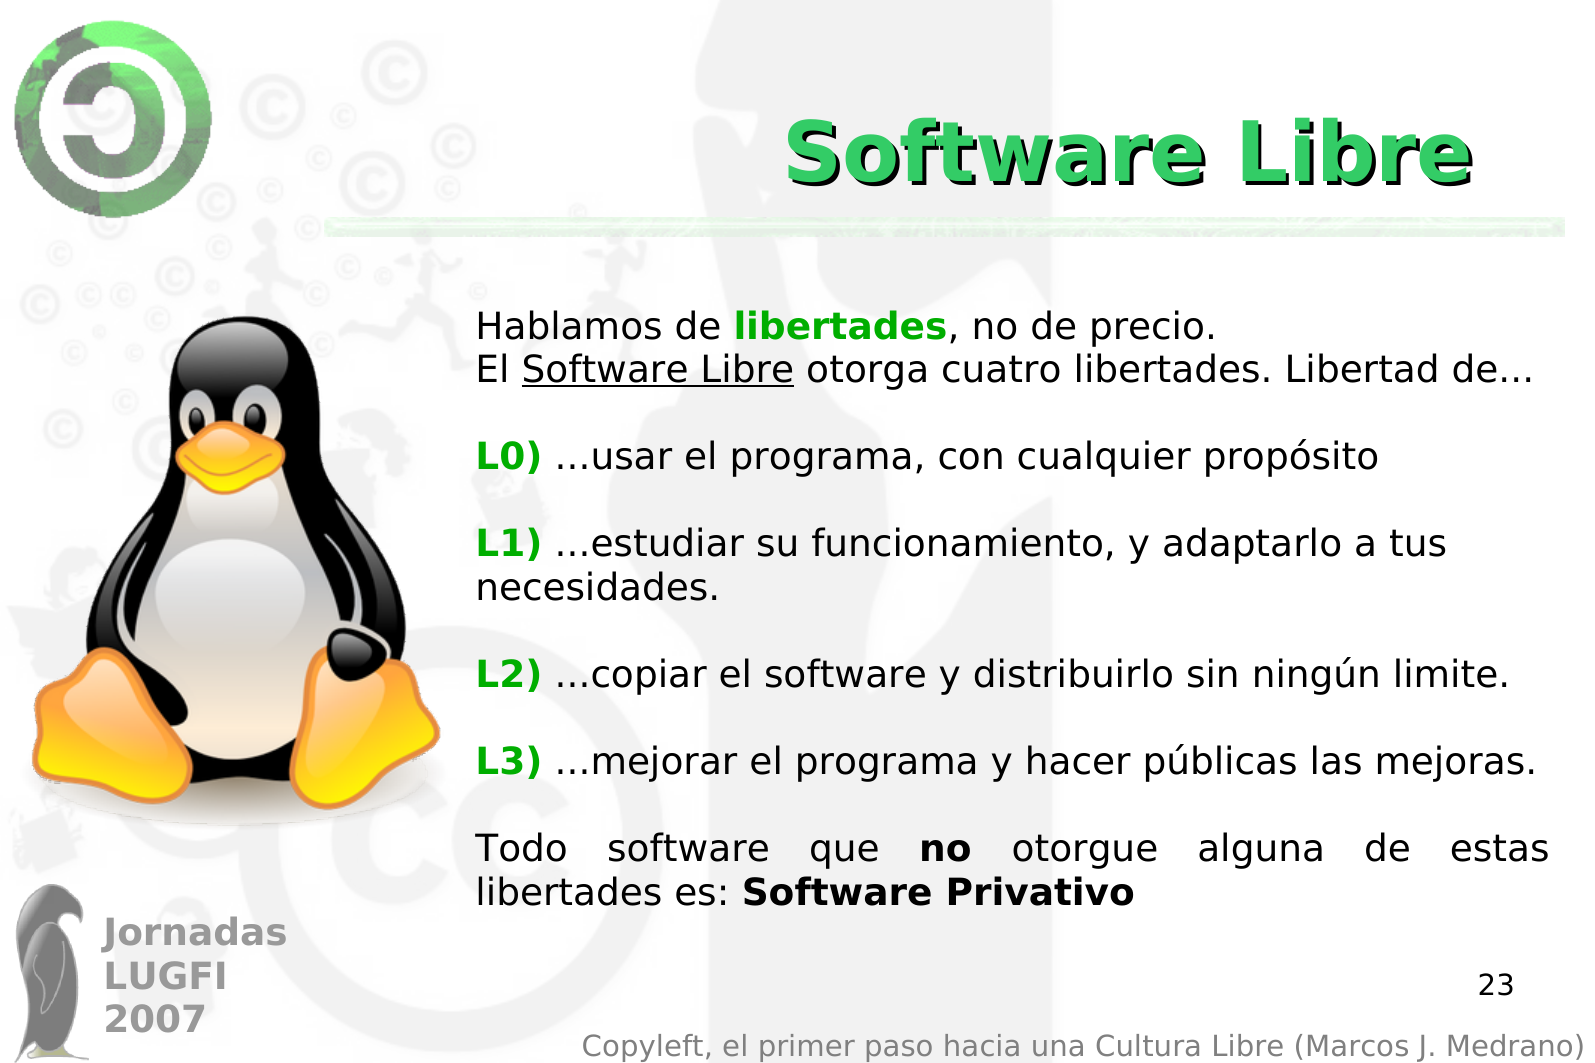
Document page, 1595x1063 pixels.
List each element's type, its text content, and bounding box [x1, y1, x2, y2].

text_box Hablamos de libertades, no de precio. El Software Libre otorga cuatro libertades. Libertad de... L0) ...usar el programa, con cualquier propósito L1) ...estudiar su funcionamiento, y adaptarlo a tus necesidades. L2) ...copiar el software y distribuirlo sin ningún limite. L3) ...mejorar el programa y hacer públicas las mejoras. Todo software que no otorgue alguna de estas libertades es: Software Privativo [460, 297, 1565, 965]
picture [17, 307, 453, 839]
text_box Software Libre [767, 96, 1589, 215]
